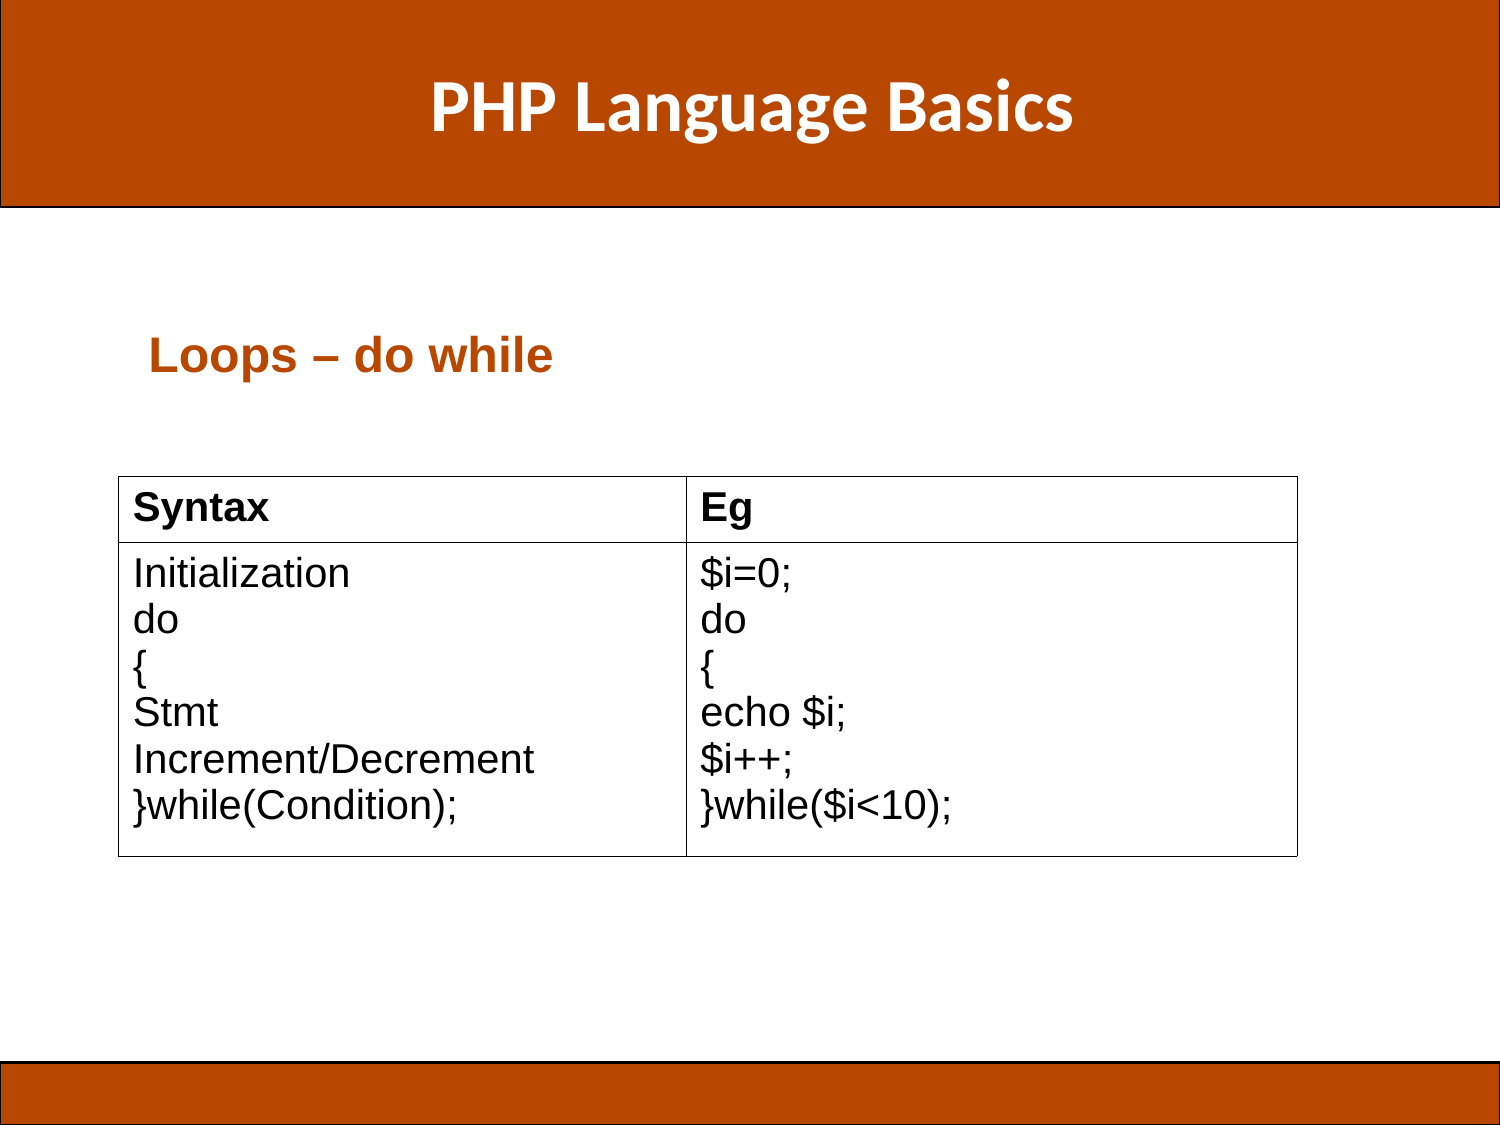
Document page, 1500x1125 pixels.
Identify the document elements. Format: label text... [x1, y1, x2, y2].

table_header Eg [687, 477, 1297, 542]
table_cell Initialization do { Stmt Increment/Decrement }while(Condition); [119, 543, 686, 856]
table_header Syntax [119, 477, 686, 542]
table_cell $i=0; do { echo $i; $i++; }while($i<10); [687, 543, 1297, 856]
list Loops – do while [37, 330, 1418, 1085]
text_box PHP Language Basics [295, 66, 1211, 154]
